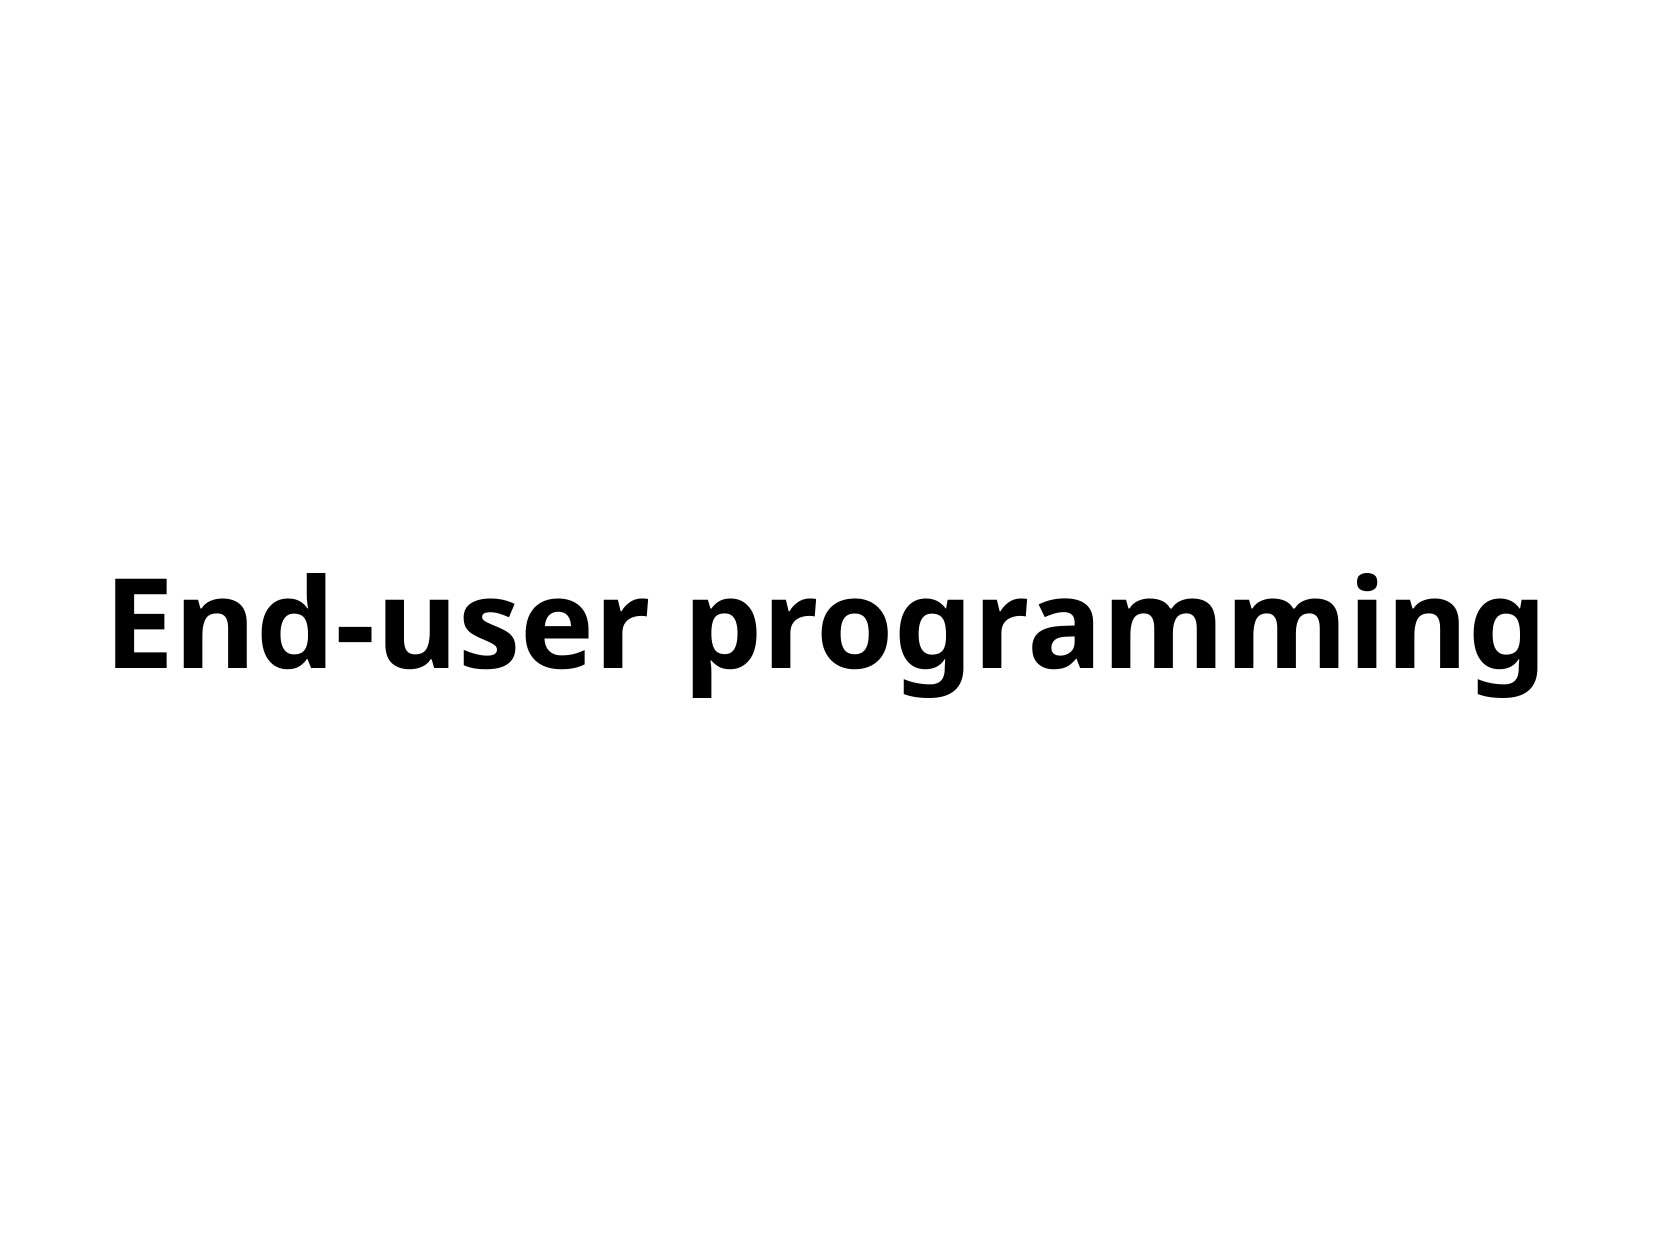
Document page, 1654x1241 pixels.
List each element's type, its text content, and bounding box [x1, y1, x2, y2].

subtitle End-user programming [82, 140, 1571, 1101]
